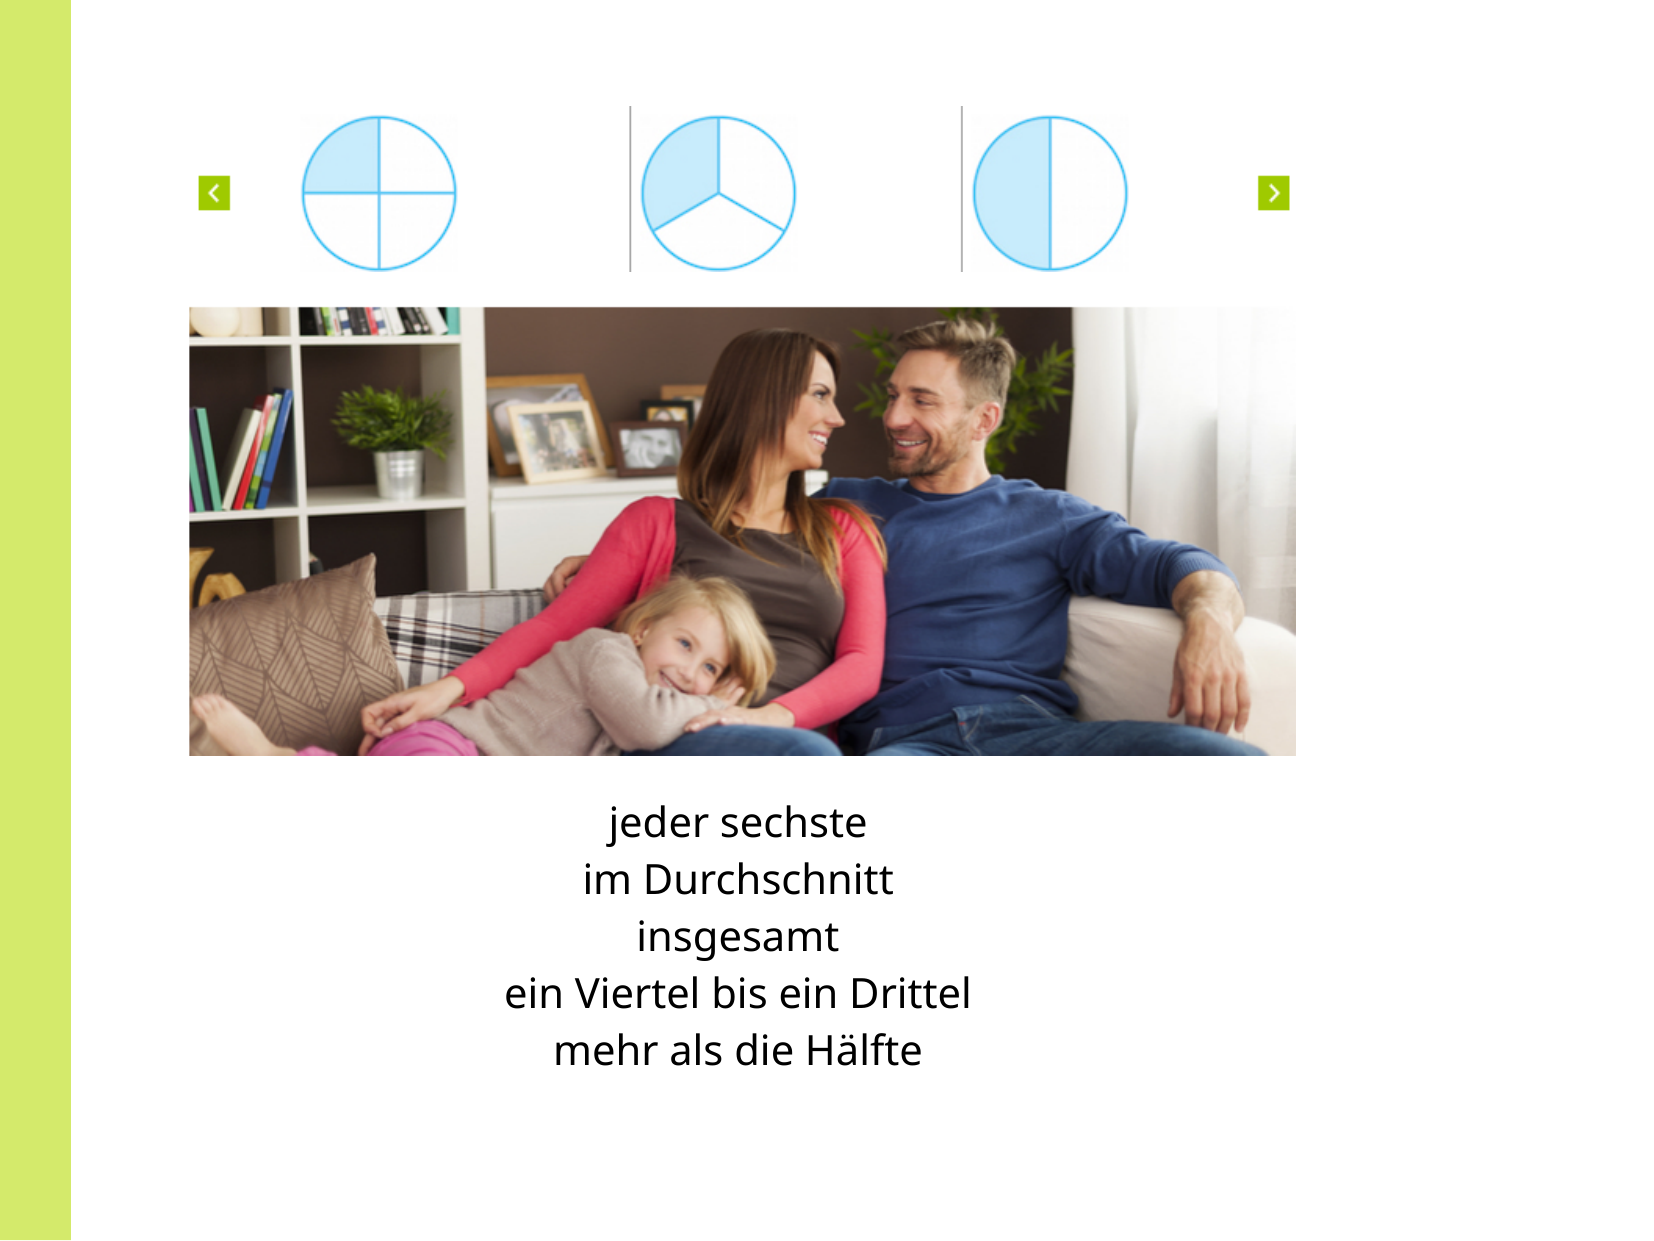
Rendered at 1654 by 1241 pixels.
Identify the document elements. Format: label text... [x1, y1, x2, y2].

text_box [0, 0, 71, 1241]
picture [188, 106, 1296, 755]
text_box jeder sechste im Durchschnitt insgesamt ein Viertel bis ein Drittel mehr als die Hälfte [70, 755, 1406, 1229]
